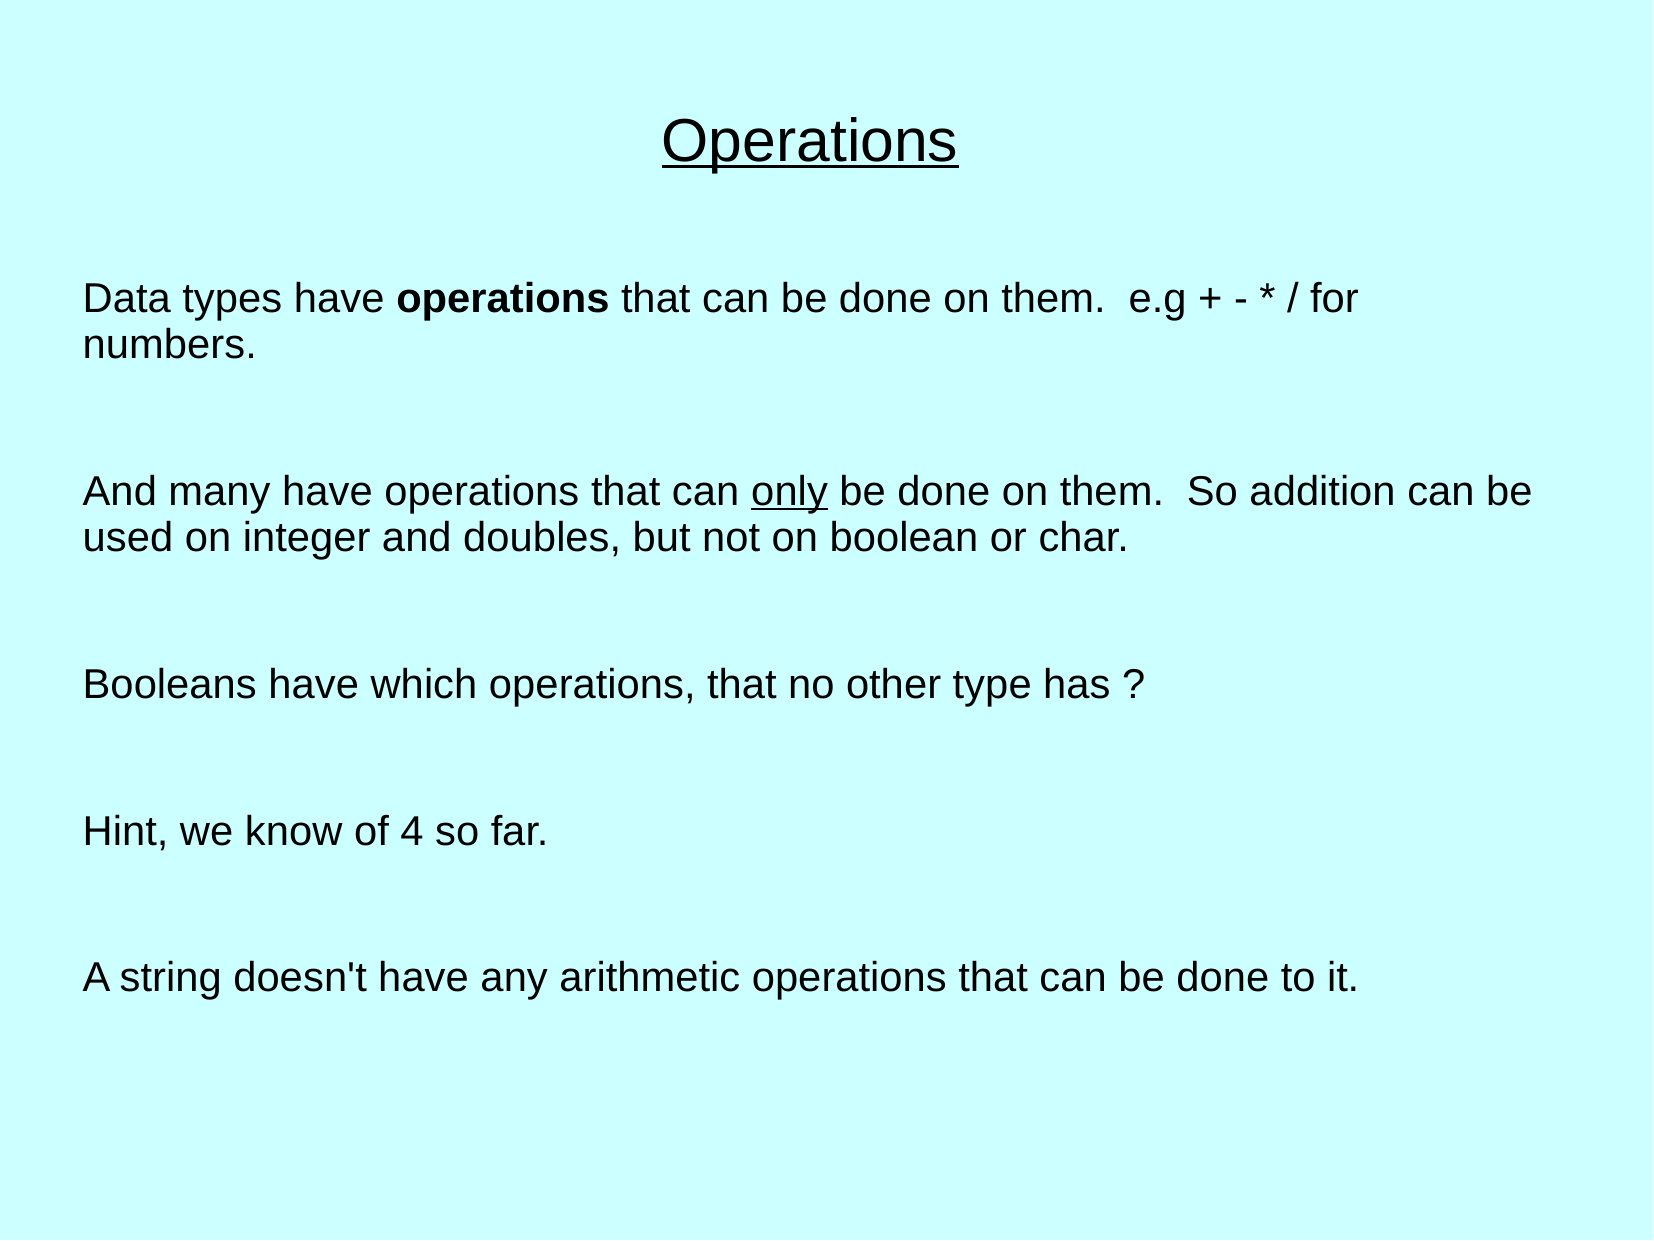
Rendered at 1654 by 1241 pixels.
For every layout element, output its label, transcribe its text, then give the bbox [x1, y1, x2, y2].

list Operations Data types have operations that can be done on them. e.g + - * / for numbers. And many have operations that can only be done on them. So addition can be used on integer and doubles, but not on boolean or char. Booleans have which operations, that no other type has ? Hint, we know of 4 so far. A string doesn't have any arithmetic operations that can be done to it. [82, 106, 1538, 1010]
